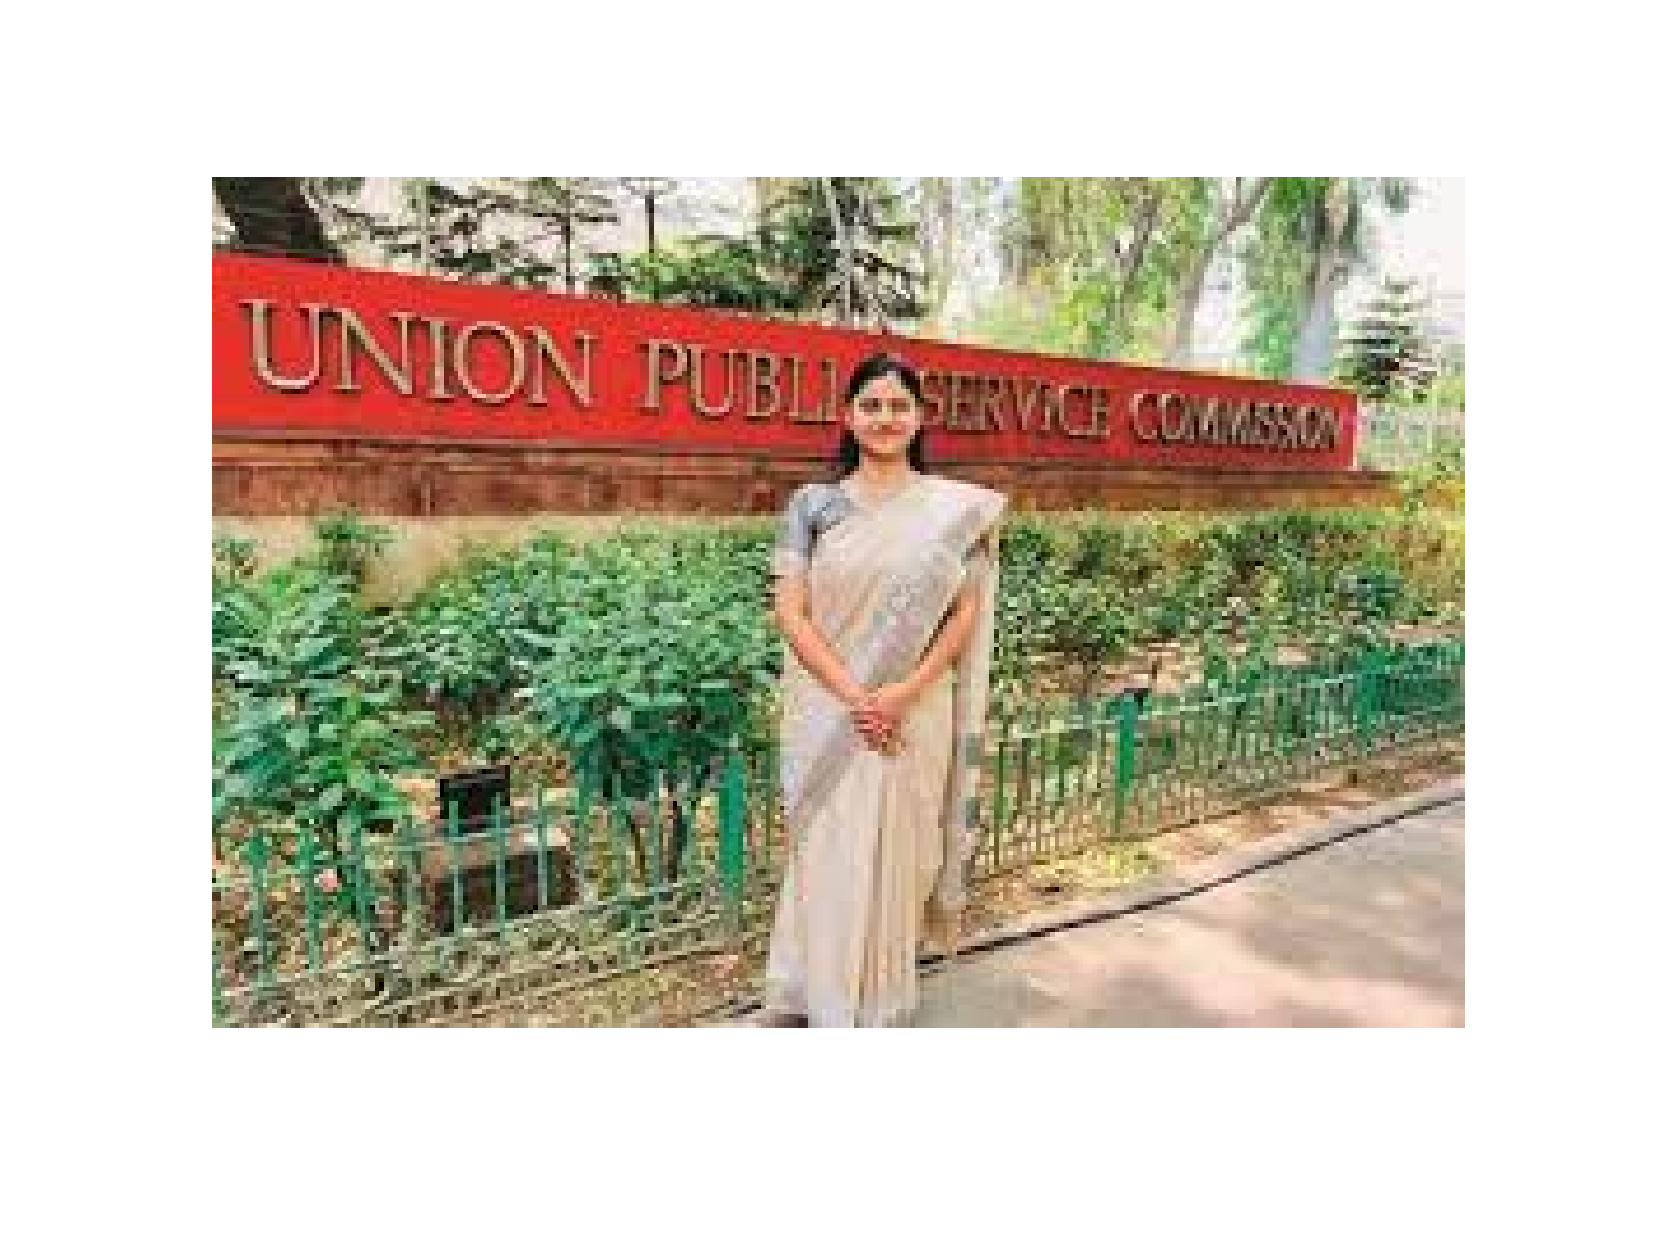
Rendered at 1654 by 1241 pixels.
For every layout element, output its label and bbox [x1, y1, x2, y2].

picture [212, 177, 1465, 1028]
